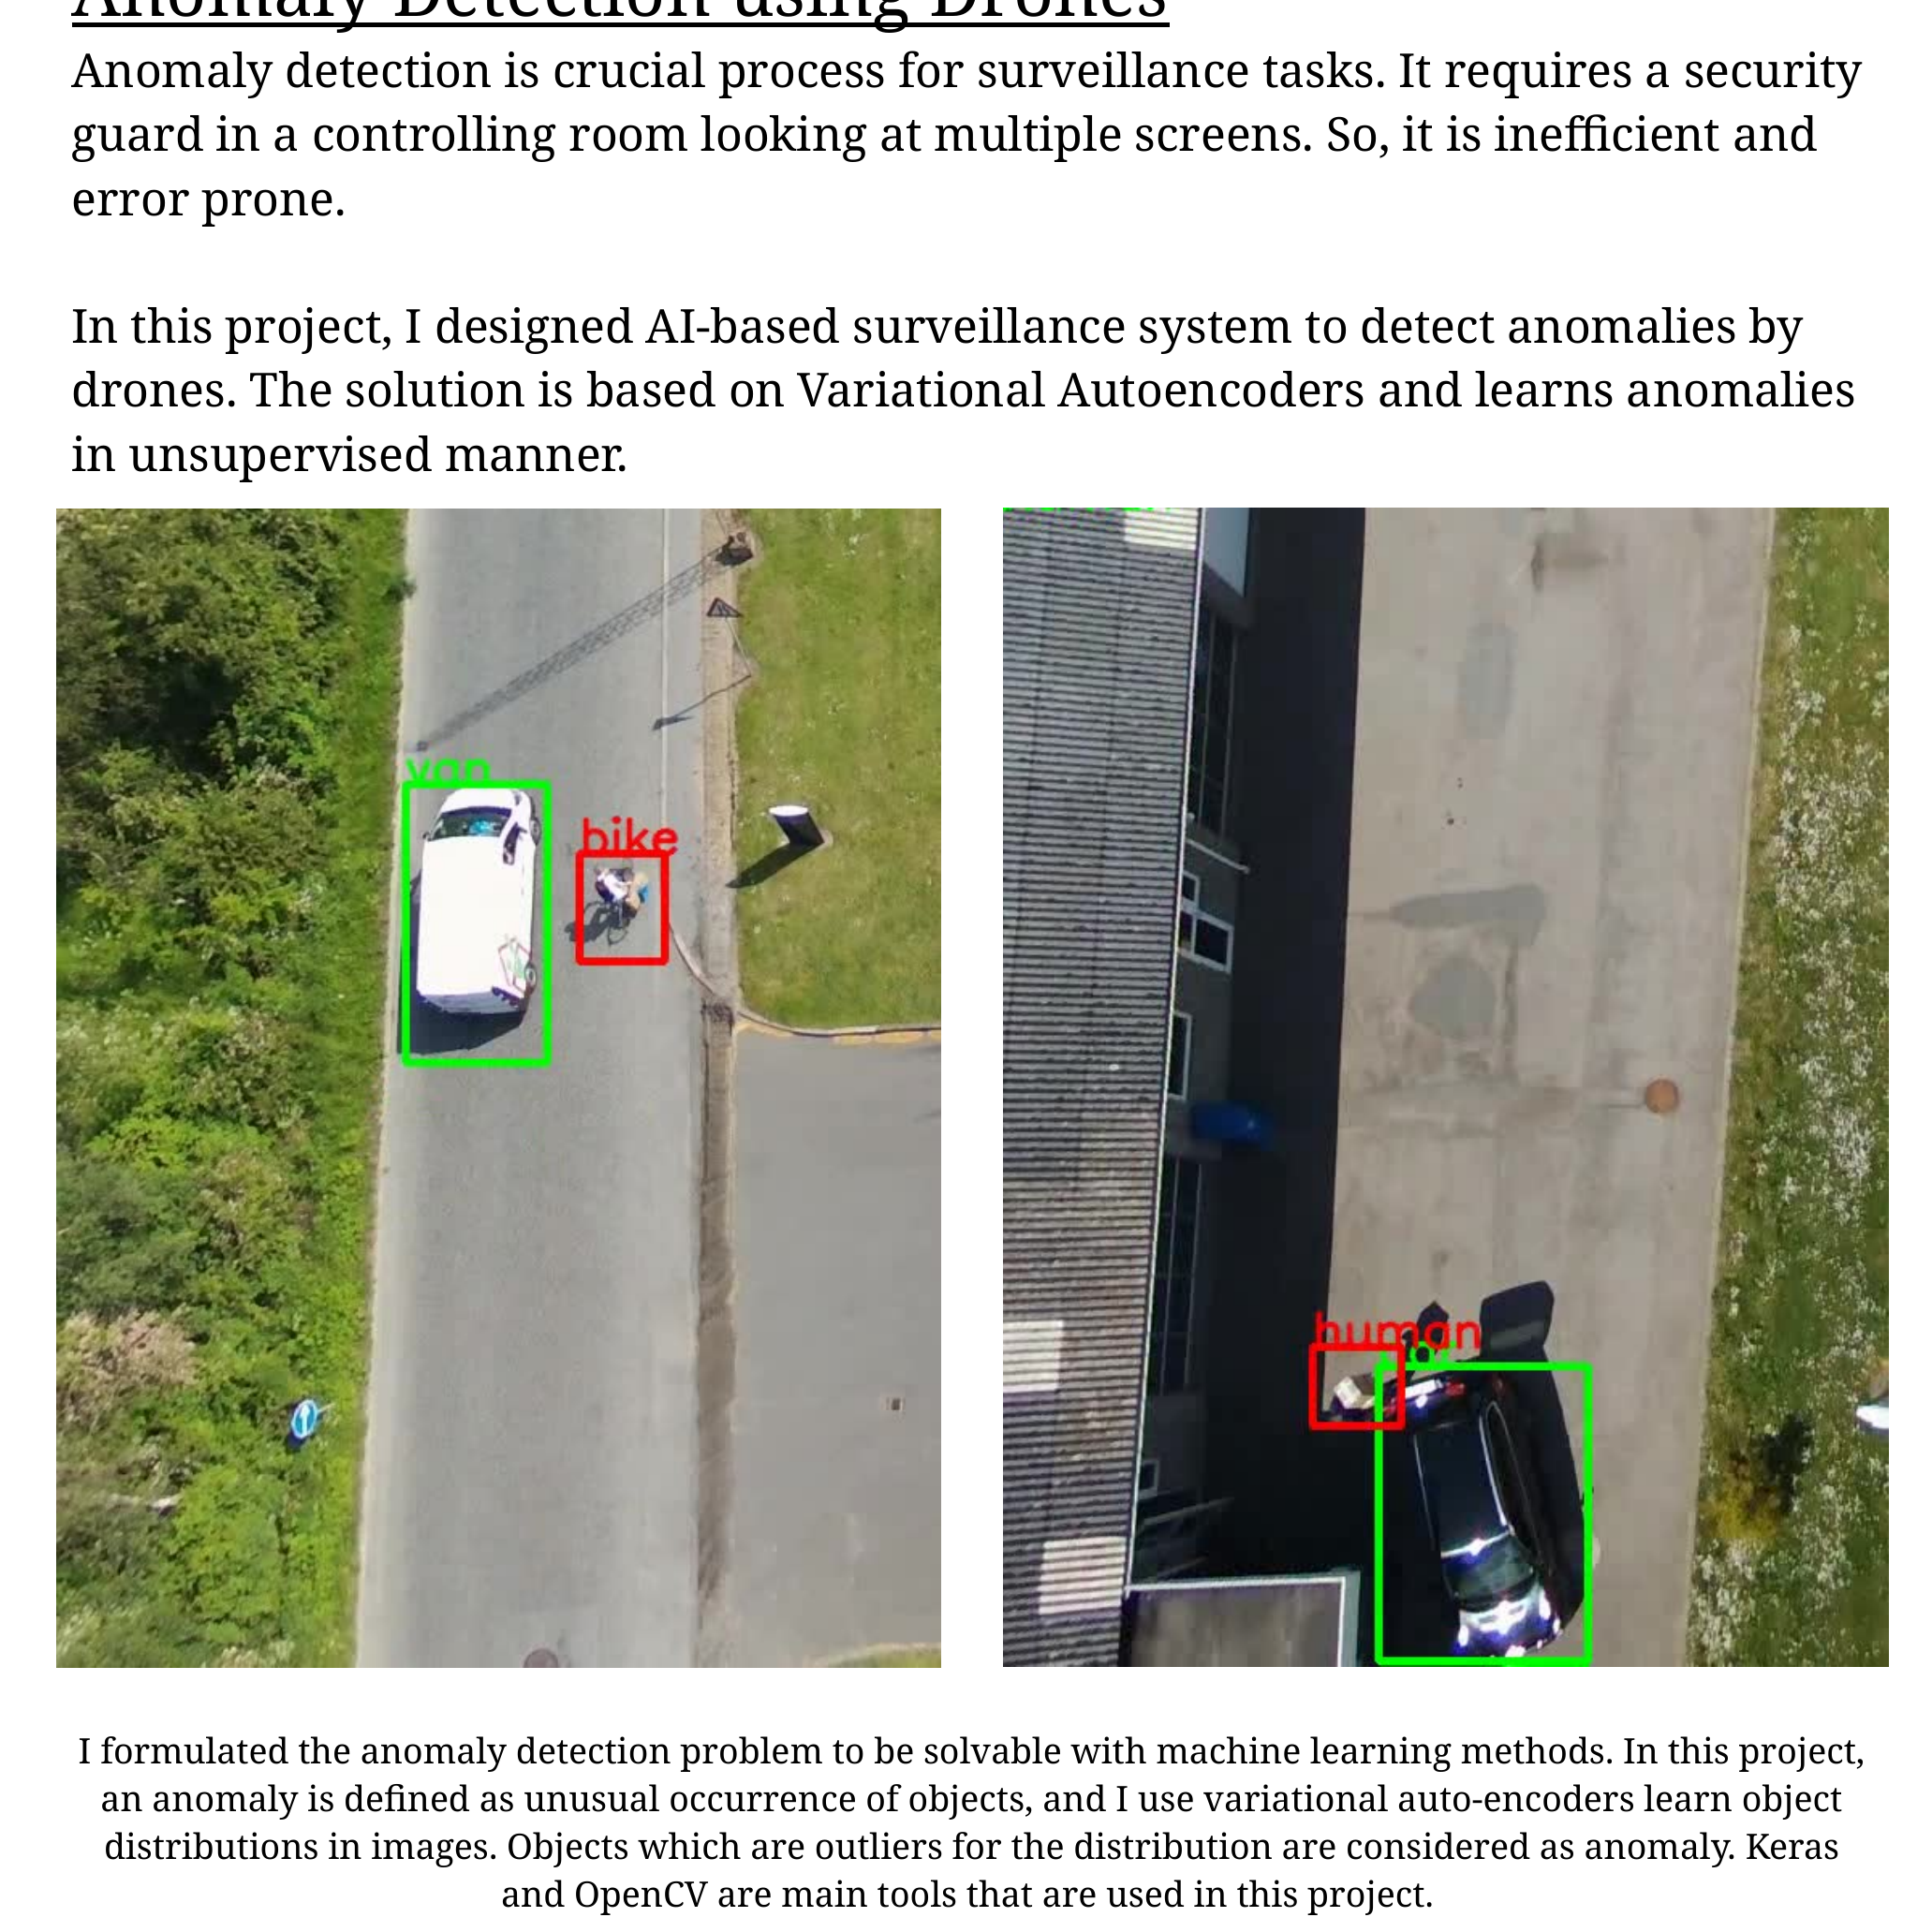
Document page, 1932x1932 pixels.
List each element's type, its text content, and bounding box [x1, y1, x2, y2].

text_box I formulated the anomaly detection problem to be solvable with machine learning methods. In this project, an anomaly is defined as unusual occurrence of objects, and I use variational auto-encoders learn object distributions in images. Objects which are outliers for the distribution are considered as anomaly. Keras and OpenCV are main tools that are used in this project. [59, 1719, 1886, 1895]
picture [1003, 508, 1889, 1667]
text_box Anomaly Detection using Drones Anomaly detection is crucial process for surveillance tasks. It requires a security guard in a controlling room looking at multiple screens. So, it is inefficient and error prone. In this project, I designed AI-based surveillance system to detect anomalies by drones. The solution is based on Variational Autoencoders and learns anomalies in unsupervised manner. [57, 2, 1897, 424]
picture [56, 509, 941, 1668]
